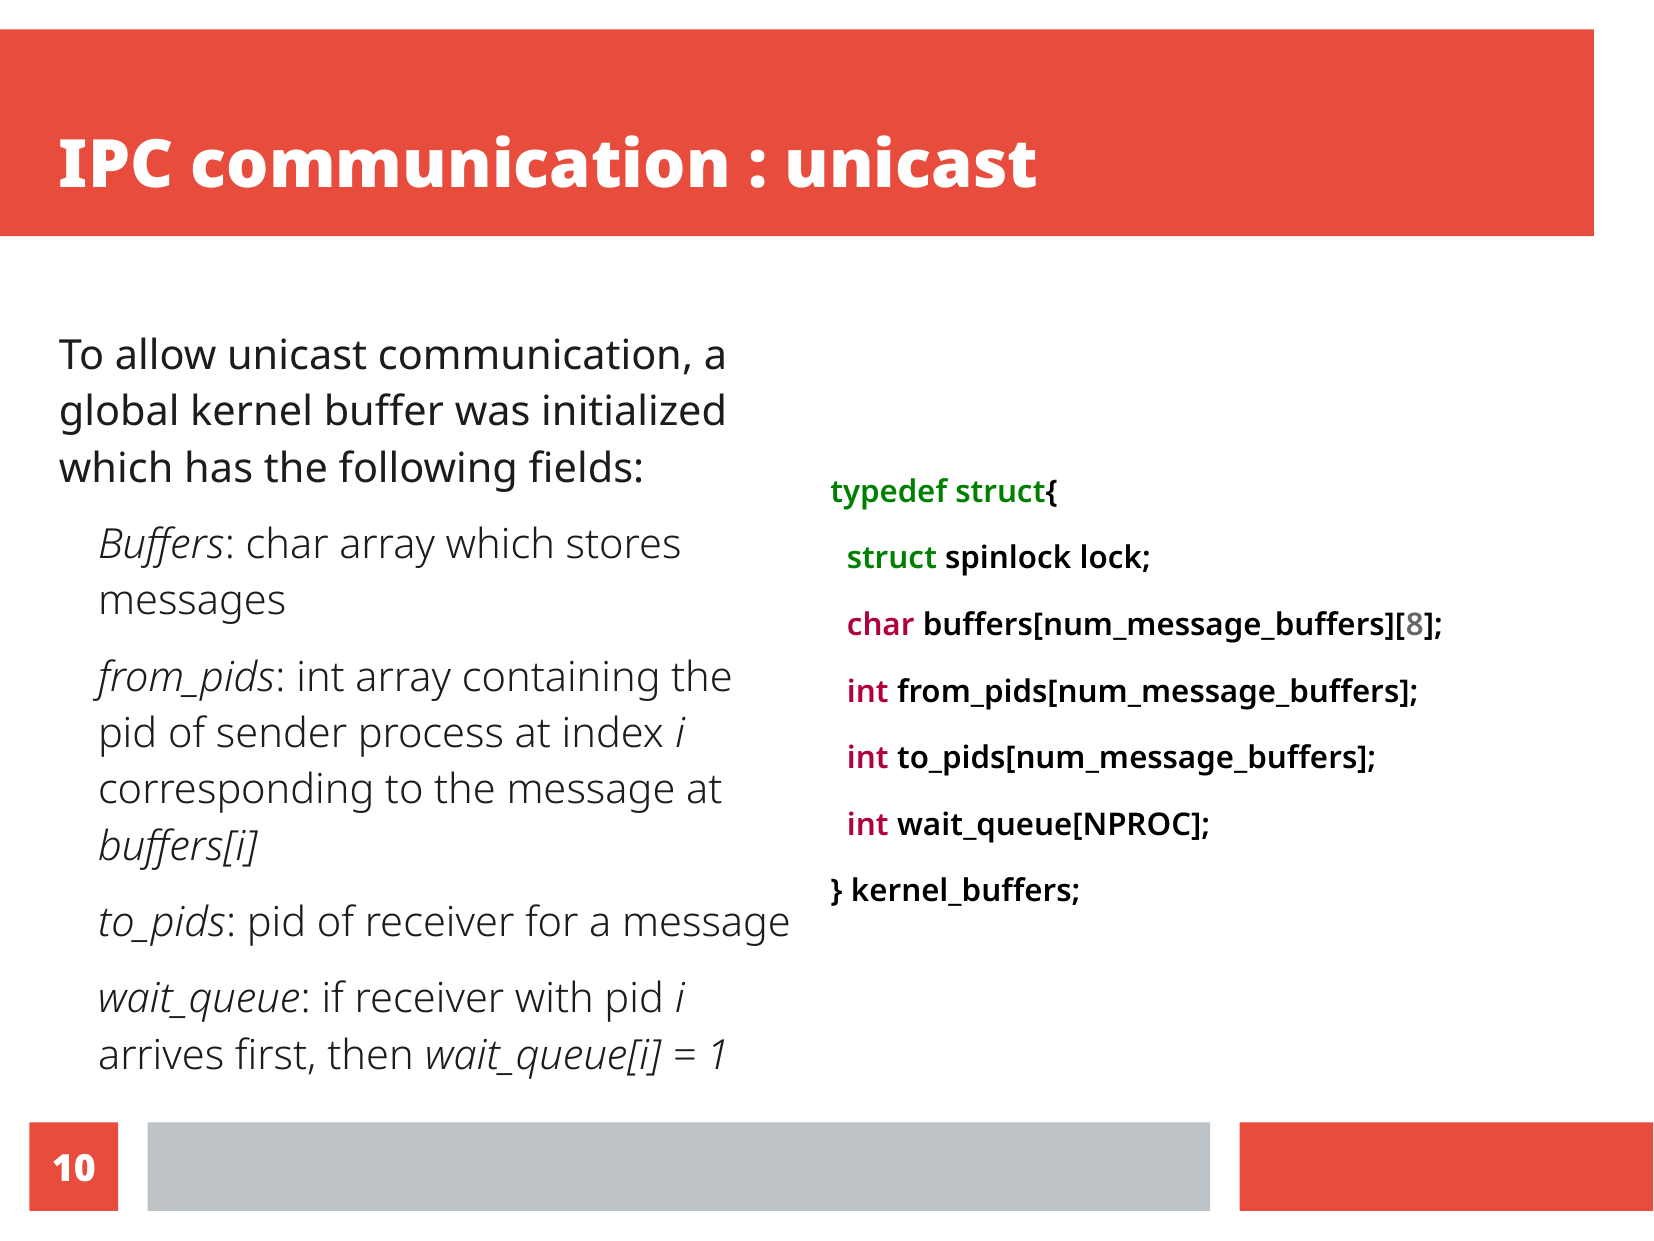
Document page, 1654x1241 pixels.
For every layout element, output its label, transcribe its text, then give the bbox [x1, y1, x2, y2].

list typedef struct{ struct spinlock lock; char buffers[num_message_buffers][8]; int from_pids[num_message_buffers]; int to_pids[num_message_buffers]; int wait_queue[NPROC]; } kernel_buffers; [830, 330, 1566, 1051]
title IPC communication : unicast [58, 59, 1594, 207]
list To allow unicast communication, a global kernel buffer was initialized which has the following fields: Buffers: char array which stores messages from_pids: int array containing the pid of sender process at index i corresponding to the message at buffers[i] to_pids: pid of receiver for a message wait_queue: if receiver with pid i arrives first, then wait_queue[i] = 1 [58, 324, 794, 1093]
